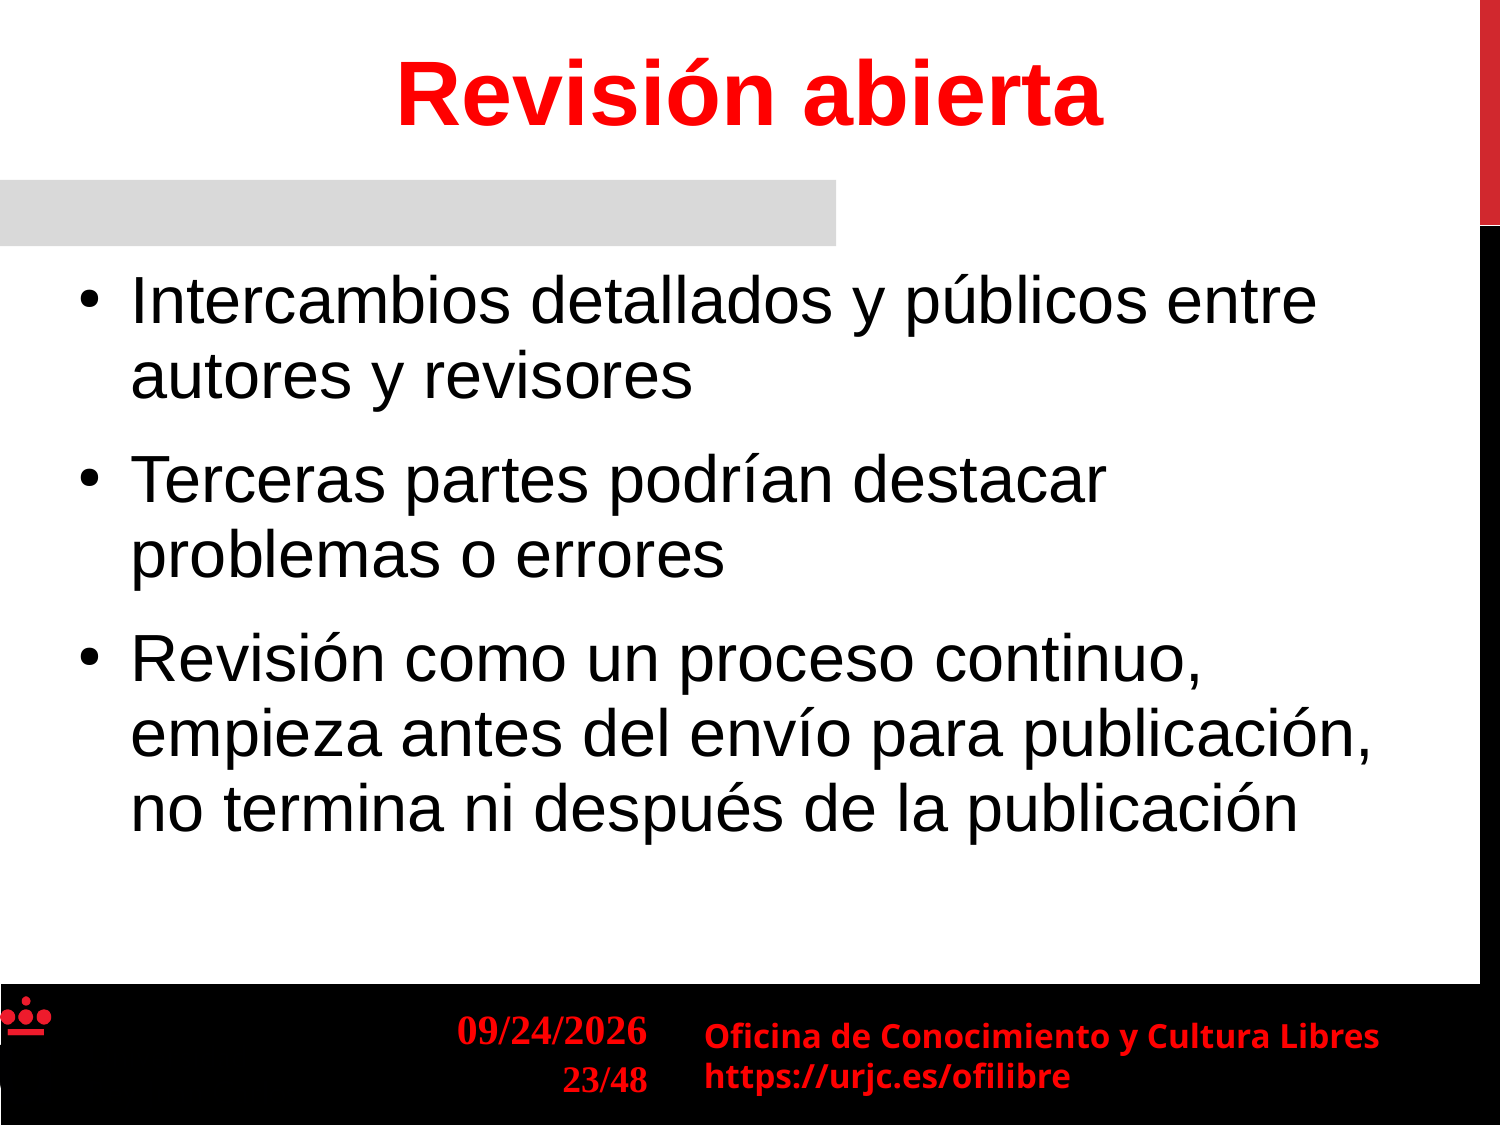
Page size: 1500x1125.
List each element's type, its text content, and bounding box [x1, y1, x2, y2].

list Intercambios detallados y públicos entre autores y revisores Terceras partes podrían destacar problemas o errores Revisión como un proceso continuo, empieza antes del envío para publicación, no termina ni después de la publicación [60, 263, 1426, 961]
title Revisión abierta [75, 15, 1425, 172]
